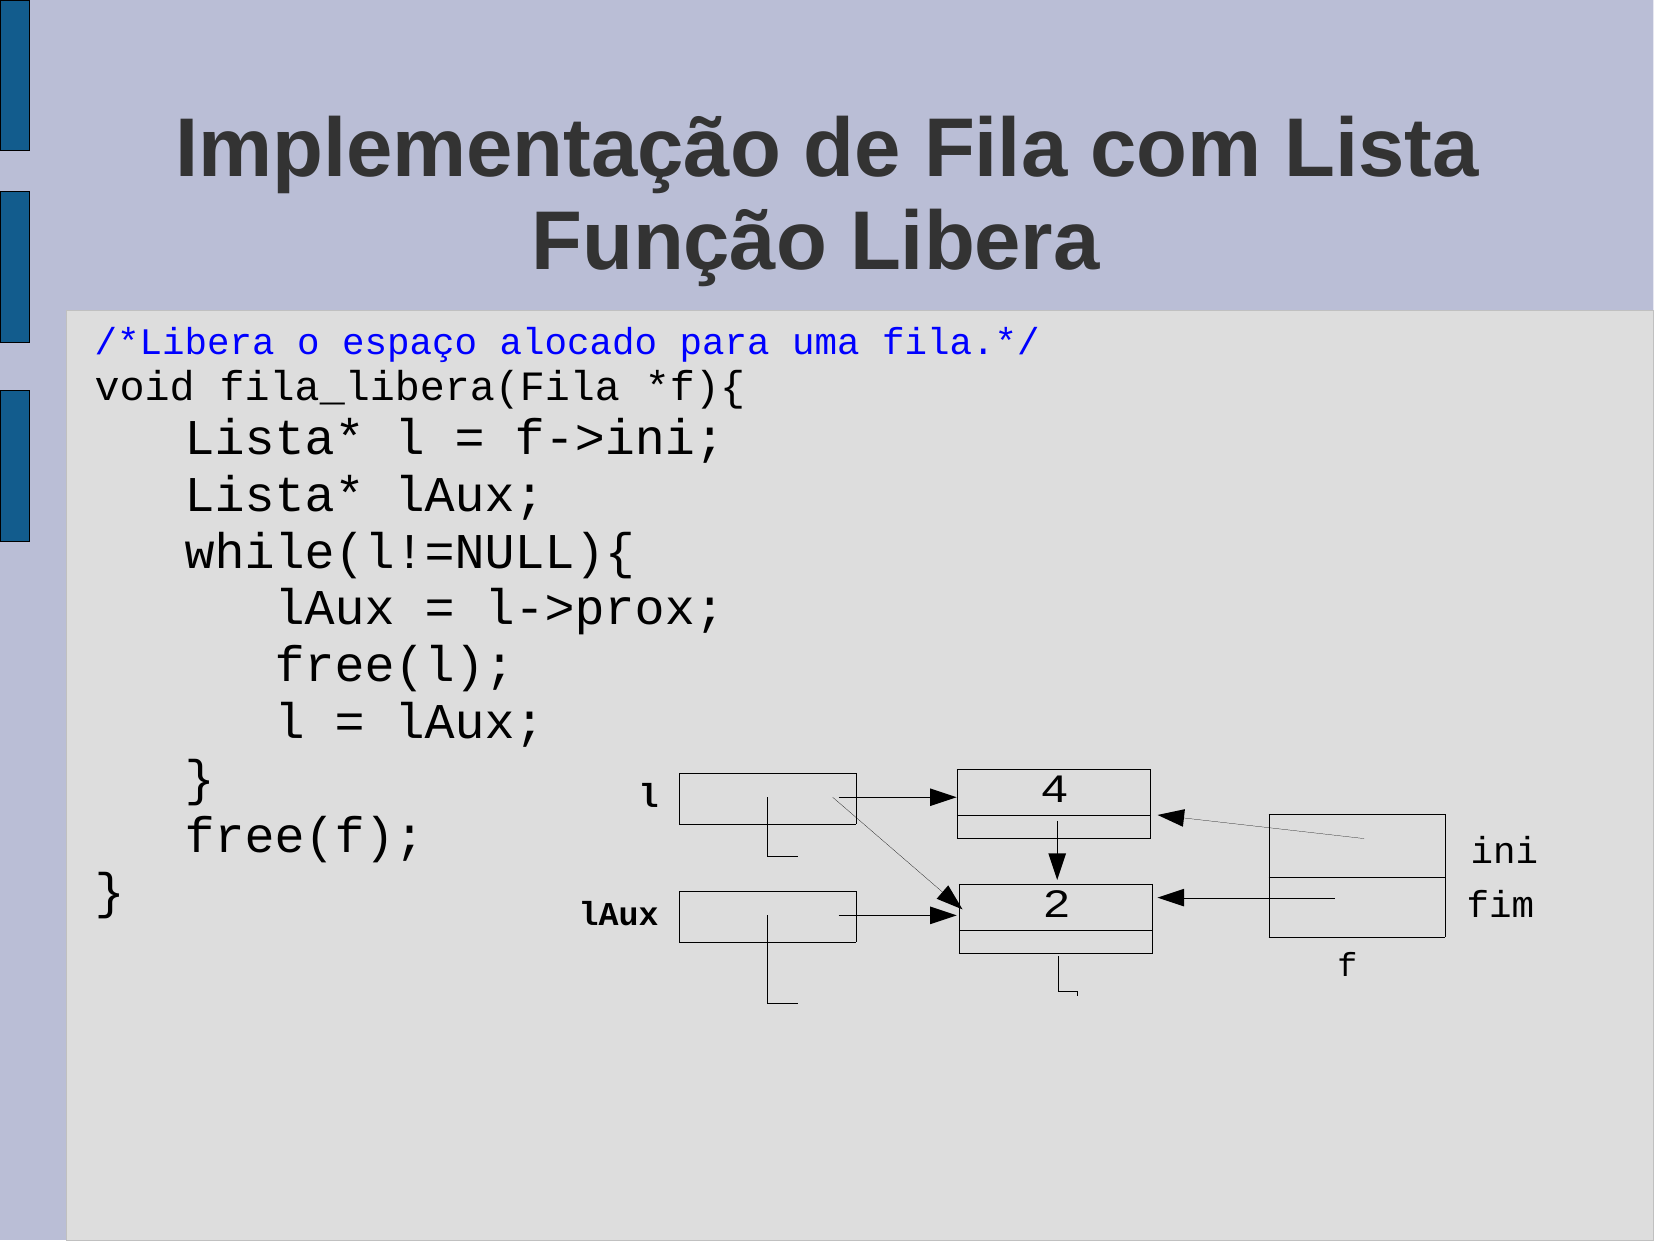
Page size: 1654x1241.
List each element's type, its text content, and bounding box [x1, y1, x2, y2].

list /*Libera o espaço alocado para uma fila.*/ void fila_libera(Fila *f){ Lista* l = f->ini; Lista* lAux; while(l!=NULL){ lAux = l->prox; free(l); l = lAux; } free(f); } [76, 323, 1489, 924]
text_box fim [1466, 885, 1535, 929]
chart [1268, 814, 1450, 992]
chart [679, 832, 861, 945]
chart [679, 714, 861, 827]
text_box f [1337, 948, 1380, 1005]
text_box lAux [578, 897, 816, 1022]
chart [958, 882, 1158, 957]
text_box ini [1470, 832, 1539, 876]
chart [956, 767, 1156, 842]
text_box l [578, 779, 815, 897]
title Implementação de Fila com Lista Função Libera [121, 91, 1534, 299]
